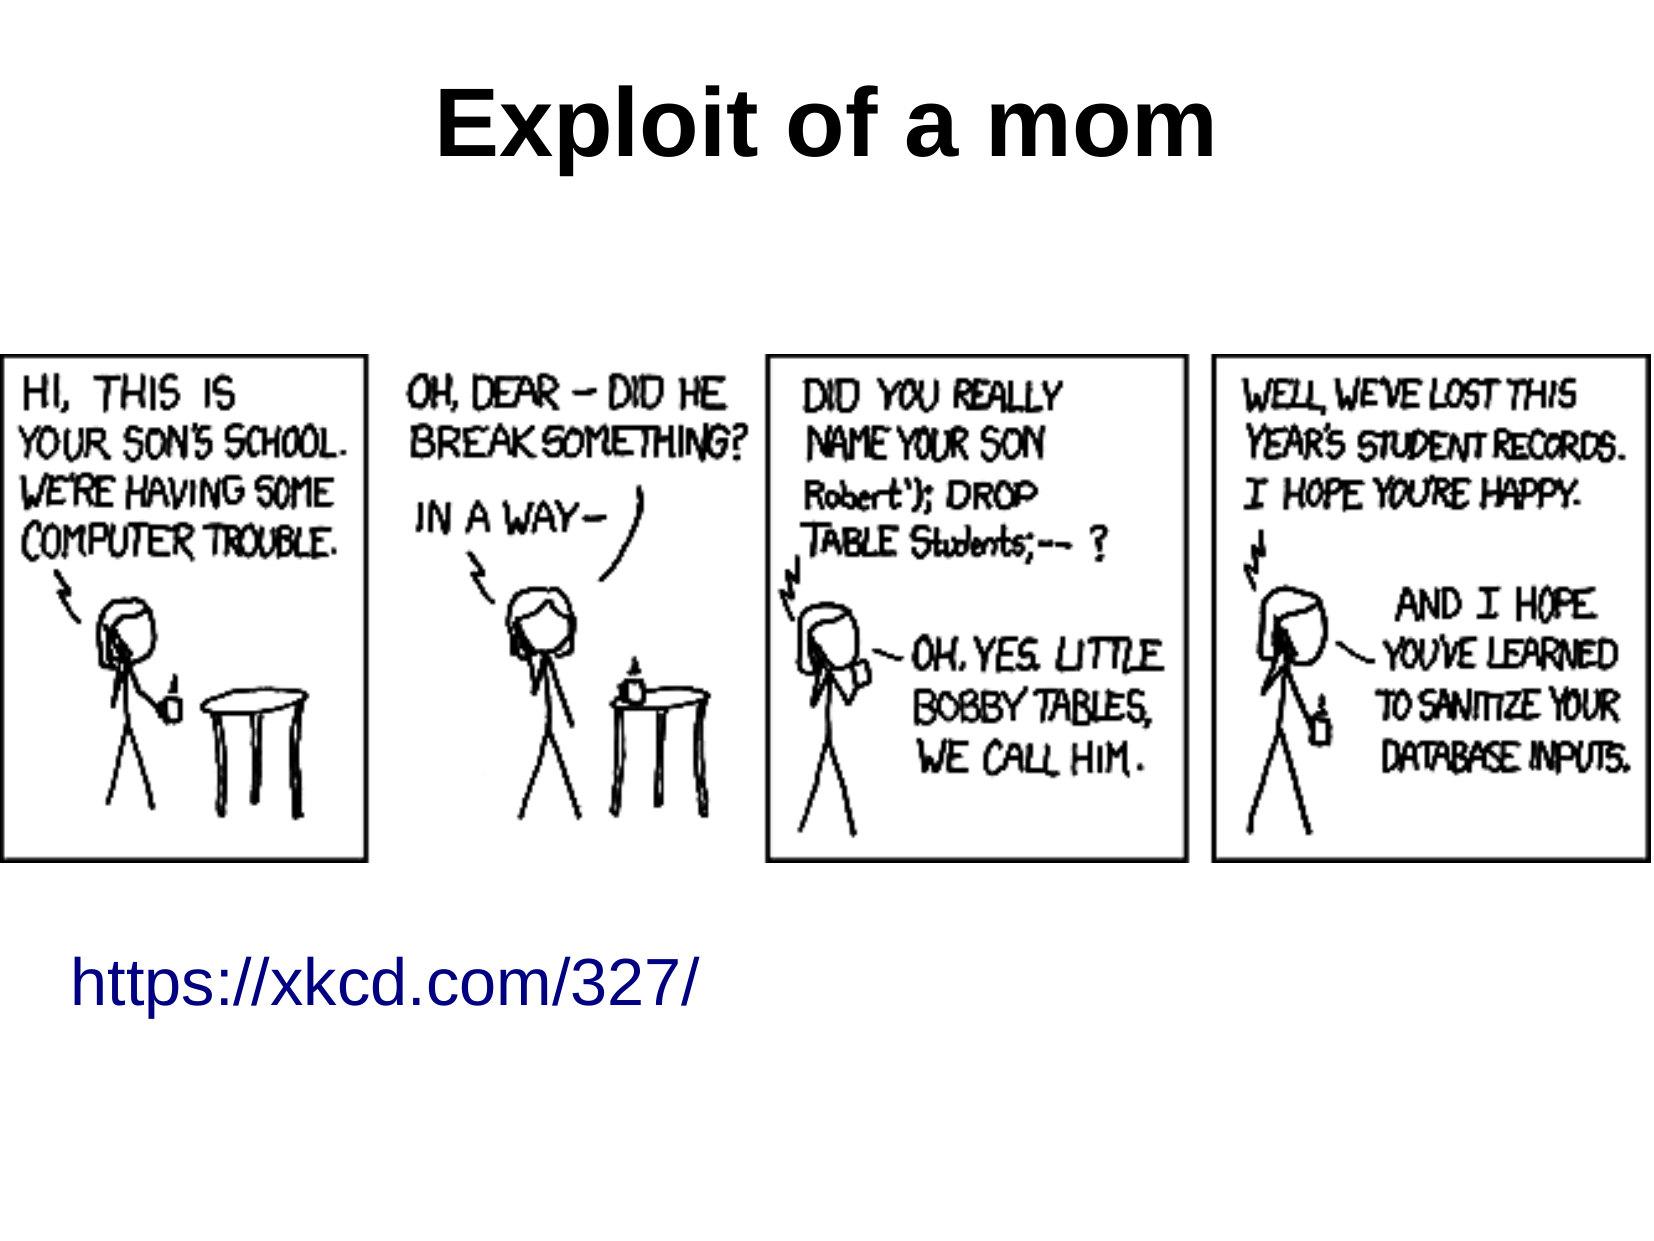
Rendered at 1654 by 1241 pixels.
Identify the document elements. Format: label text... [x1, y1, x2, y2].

list https://xkcd.com/327/ [70, 944, 1560, 1045]
title Exploit of a mom [82, 49, 1571, 196]
picture [0, 354, 1651, 863]
